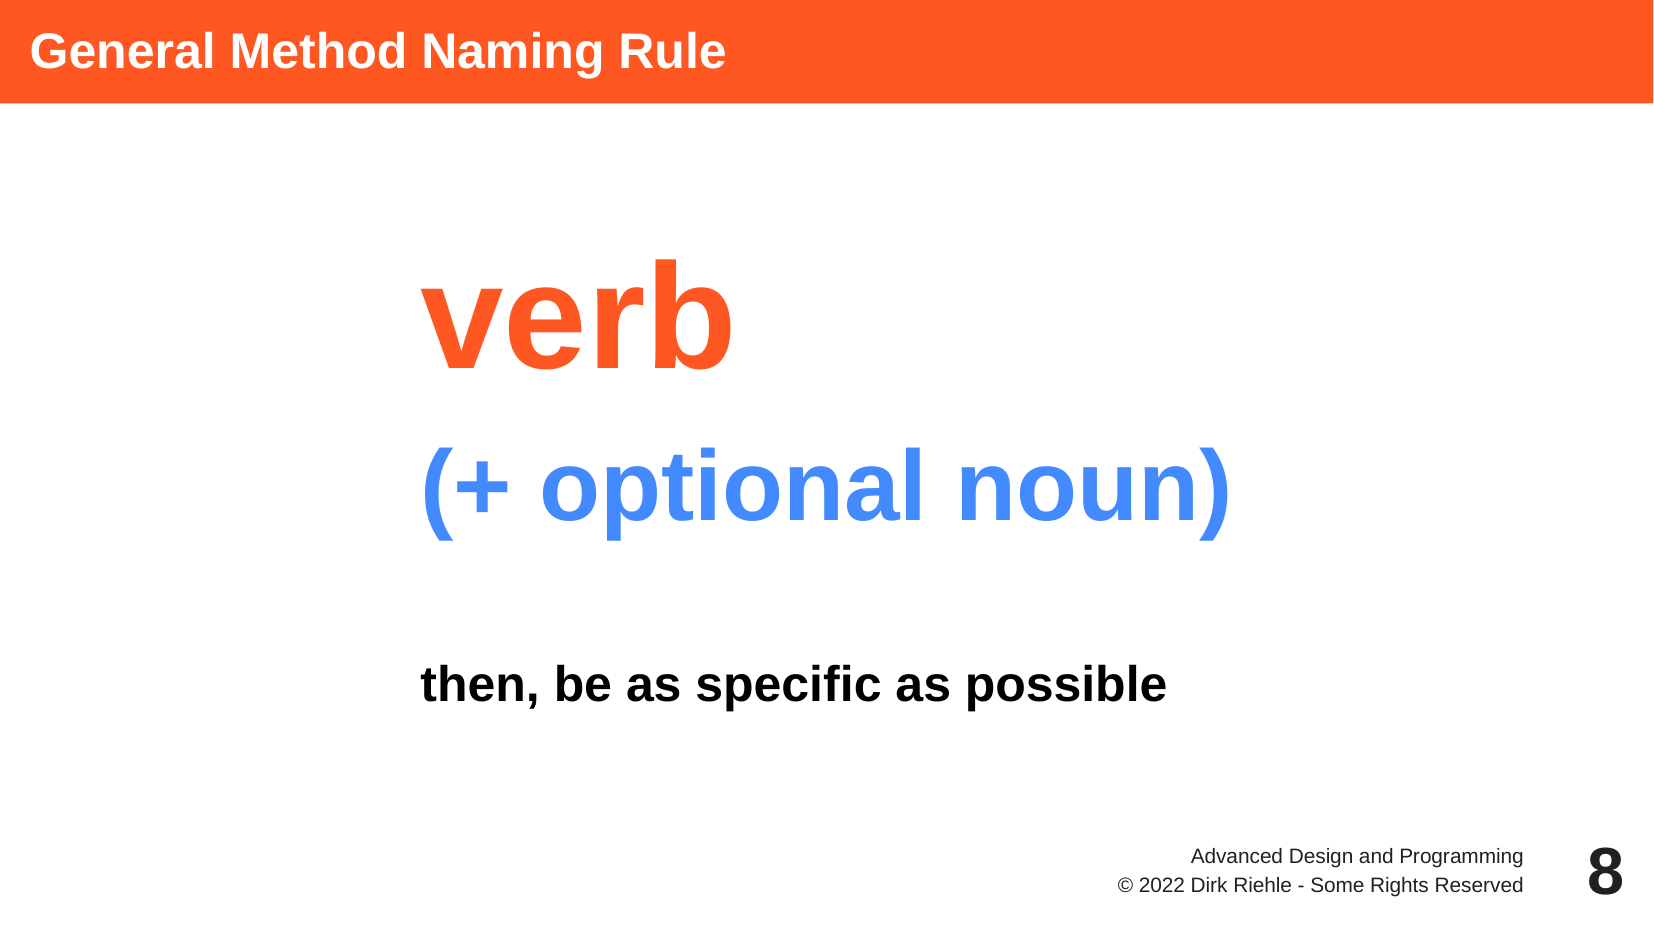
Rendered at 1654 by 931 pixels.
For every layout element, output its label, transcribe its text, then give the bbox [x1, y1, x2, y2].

subtitle verb (+ optional noun) then, be as specific as possible [29, 132, 1625, 813]
title General Method Naming Rule [0, 0, 1654, 104]
